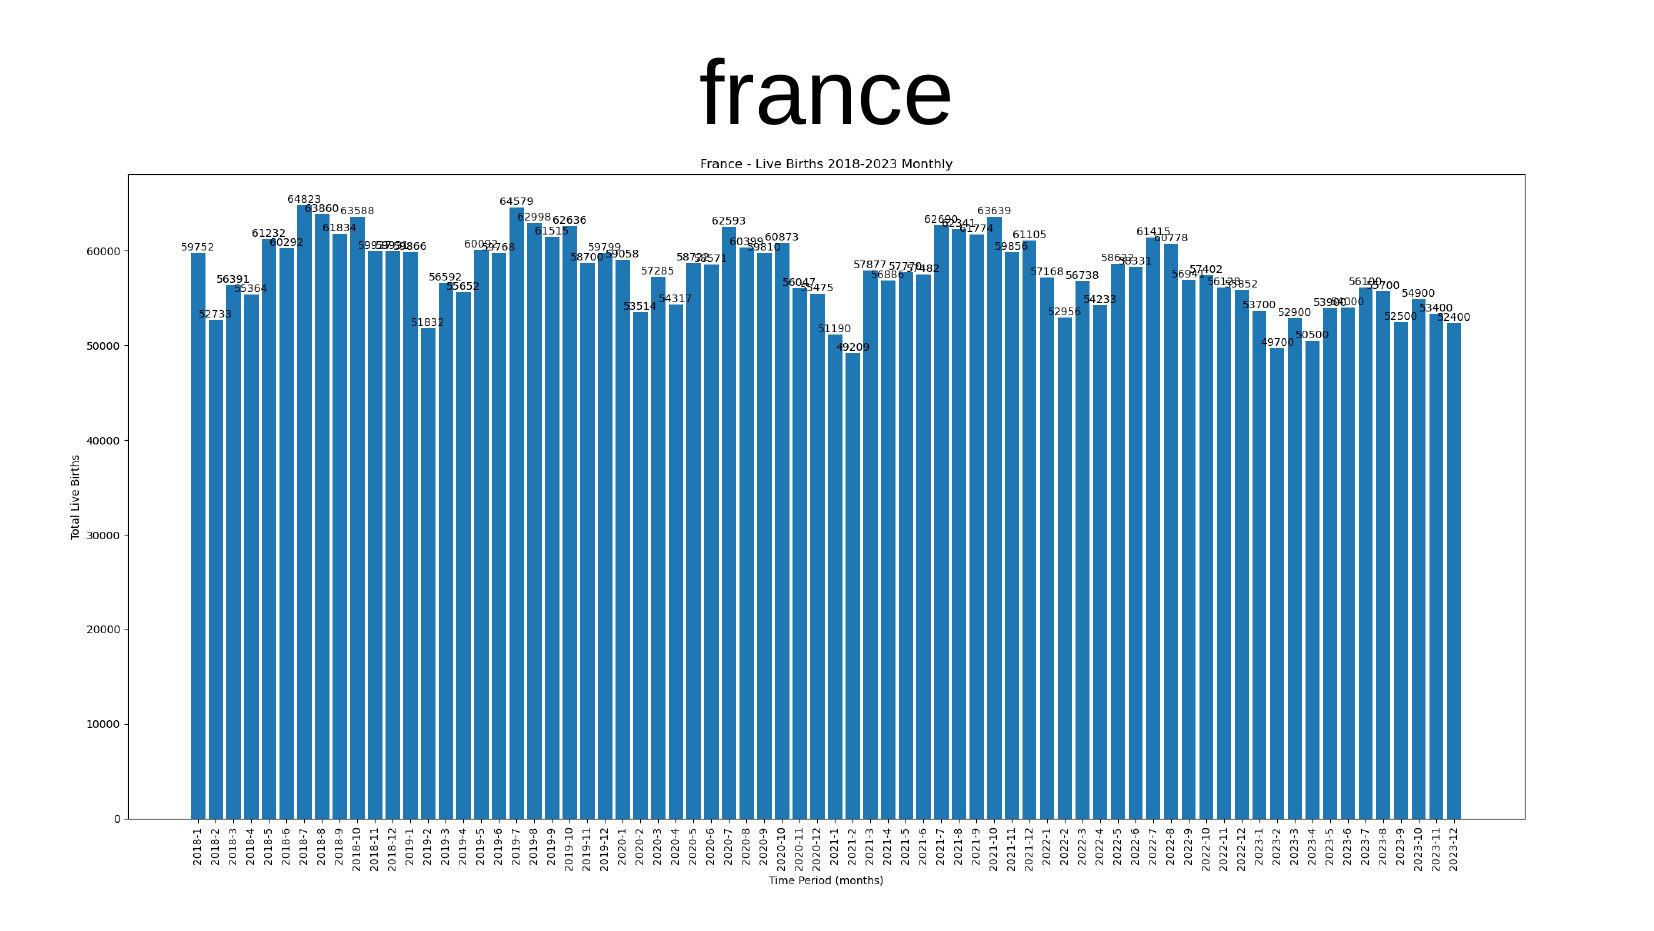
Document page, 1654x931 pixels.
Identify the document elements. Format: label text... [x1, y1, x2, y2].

picture [59, 147, 1536, 897]
title france [82, 37, 1571, 148]
